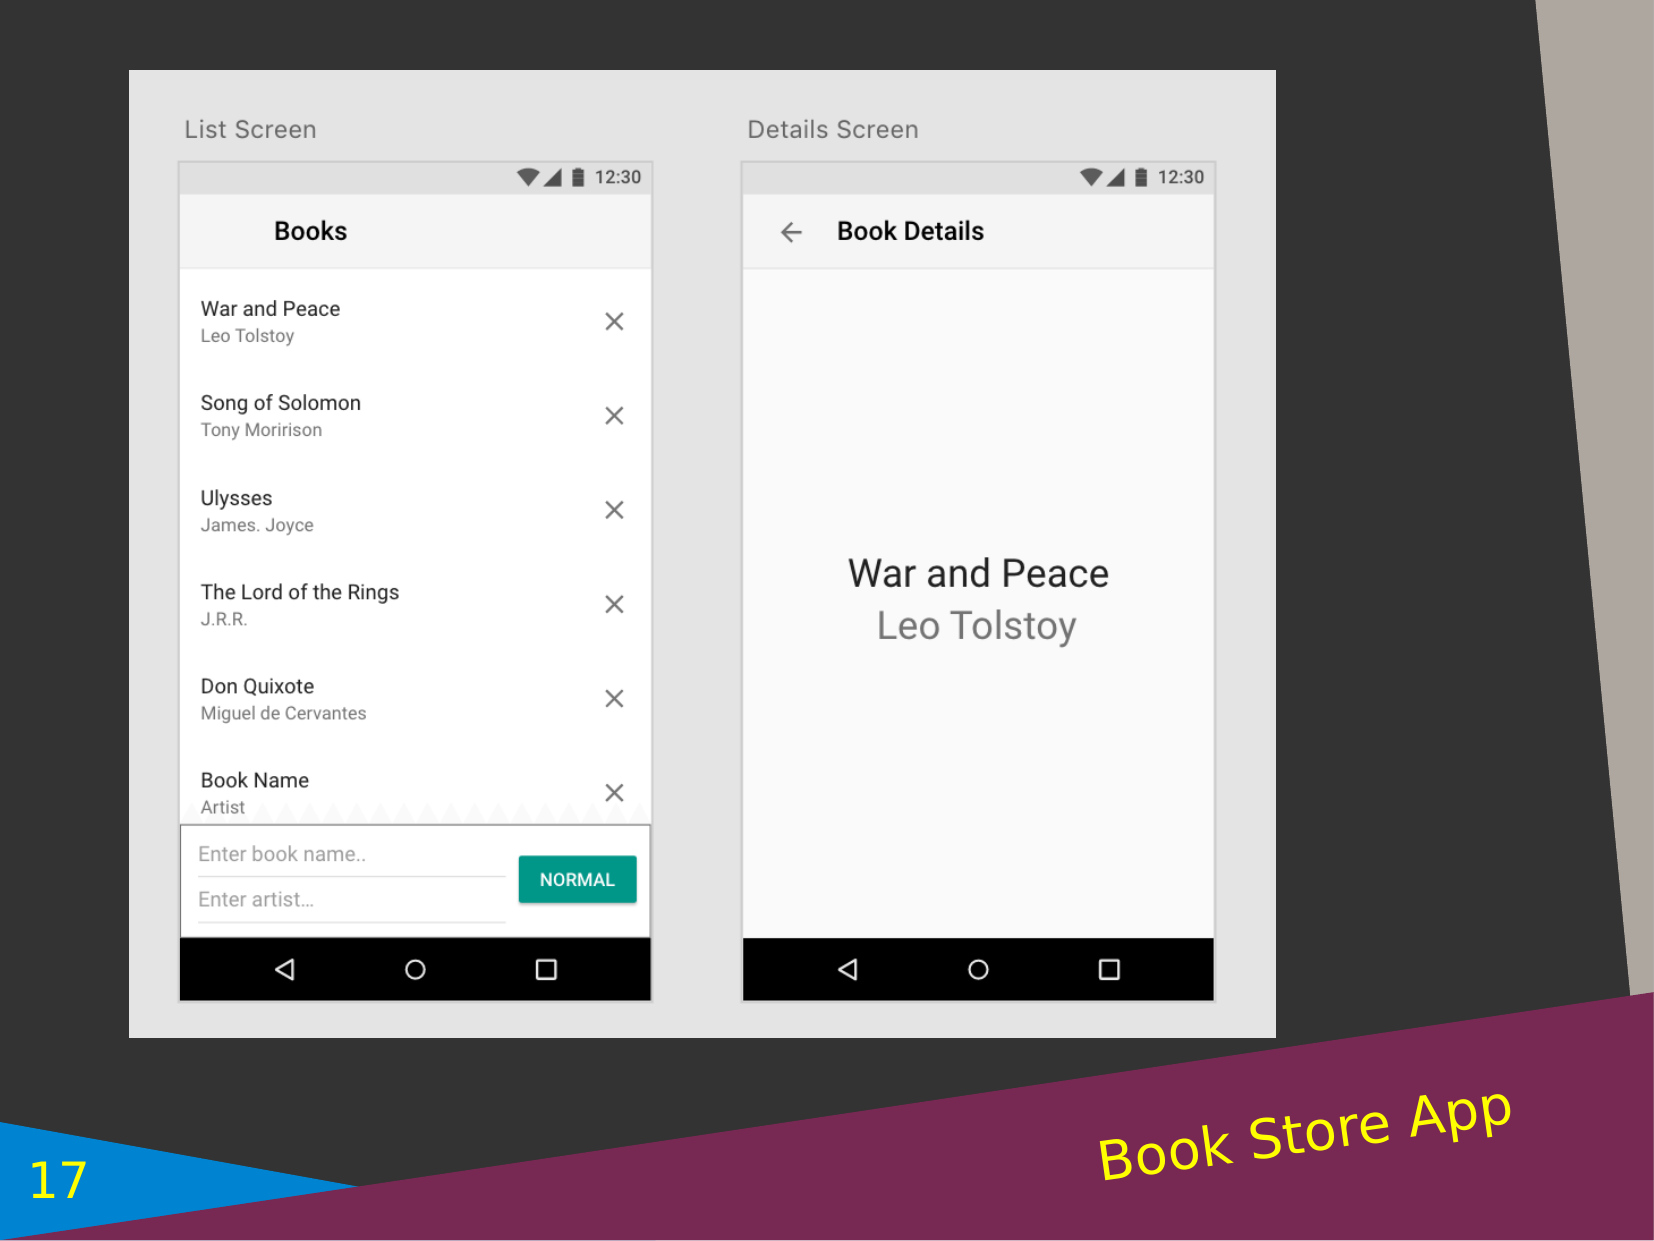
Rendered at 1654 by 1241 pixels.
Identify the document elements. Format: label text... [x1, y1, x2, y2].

title Book Store App [956, 995, 1654, 1241]
picture [129, 70, 1276, 1038]
